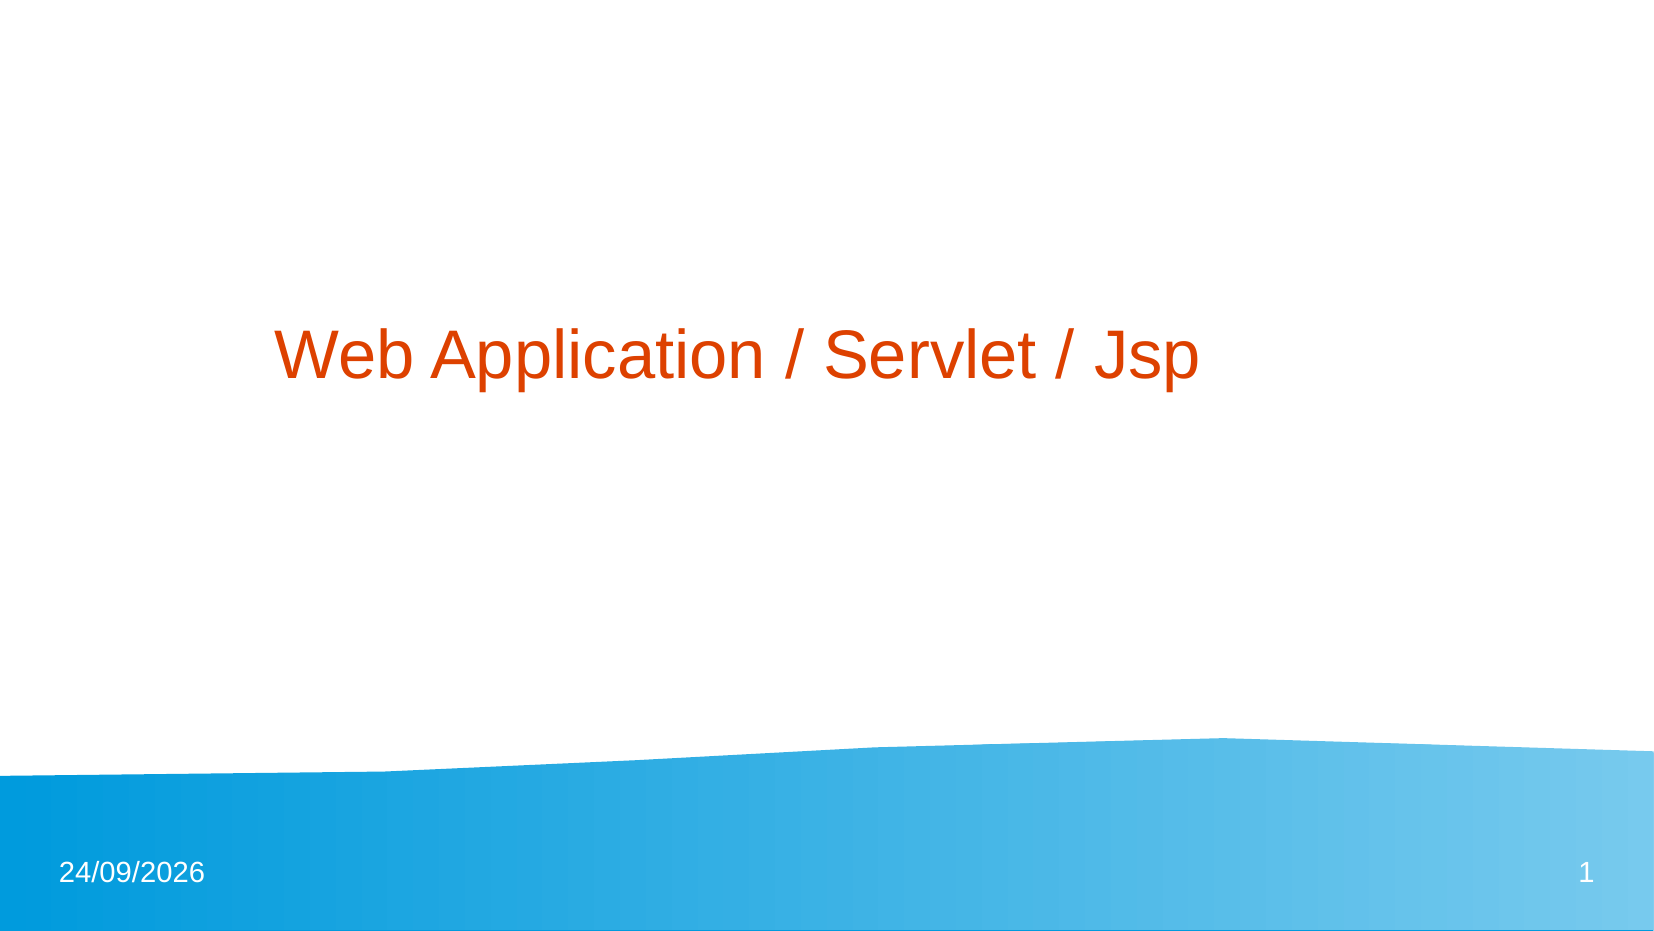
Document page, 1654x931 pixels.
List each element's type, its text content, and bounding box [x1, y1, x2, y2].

title Web Application / Servlet / Jsp [0, 265, 1477, 443]
